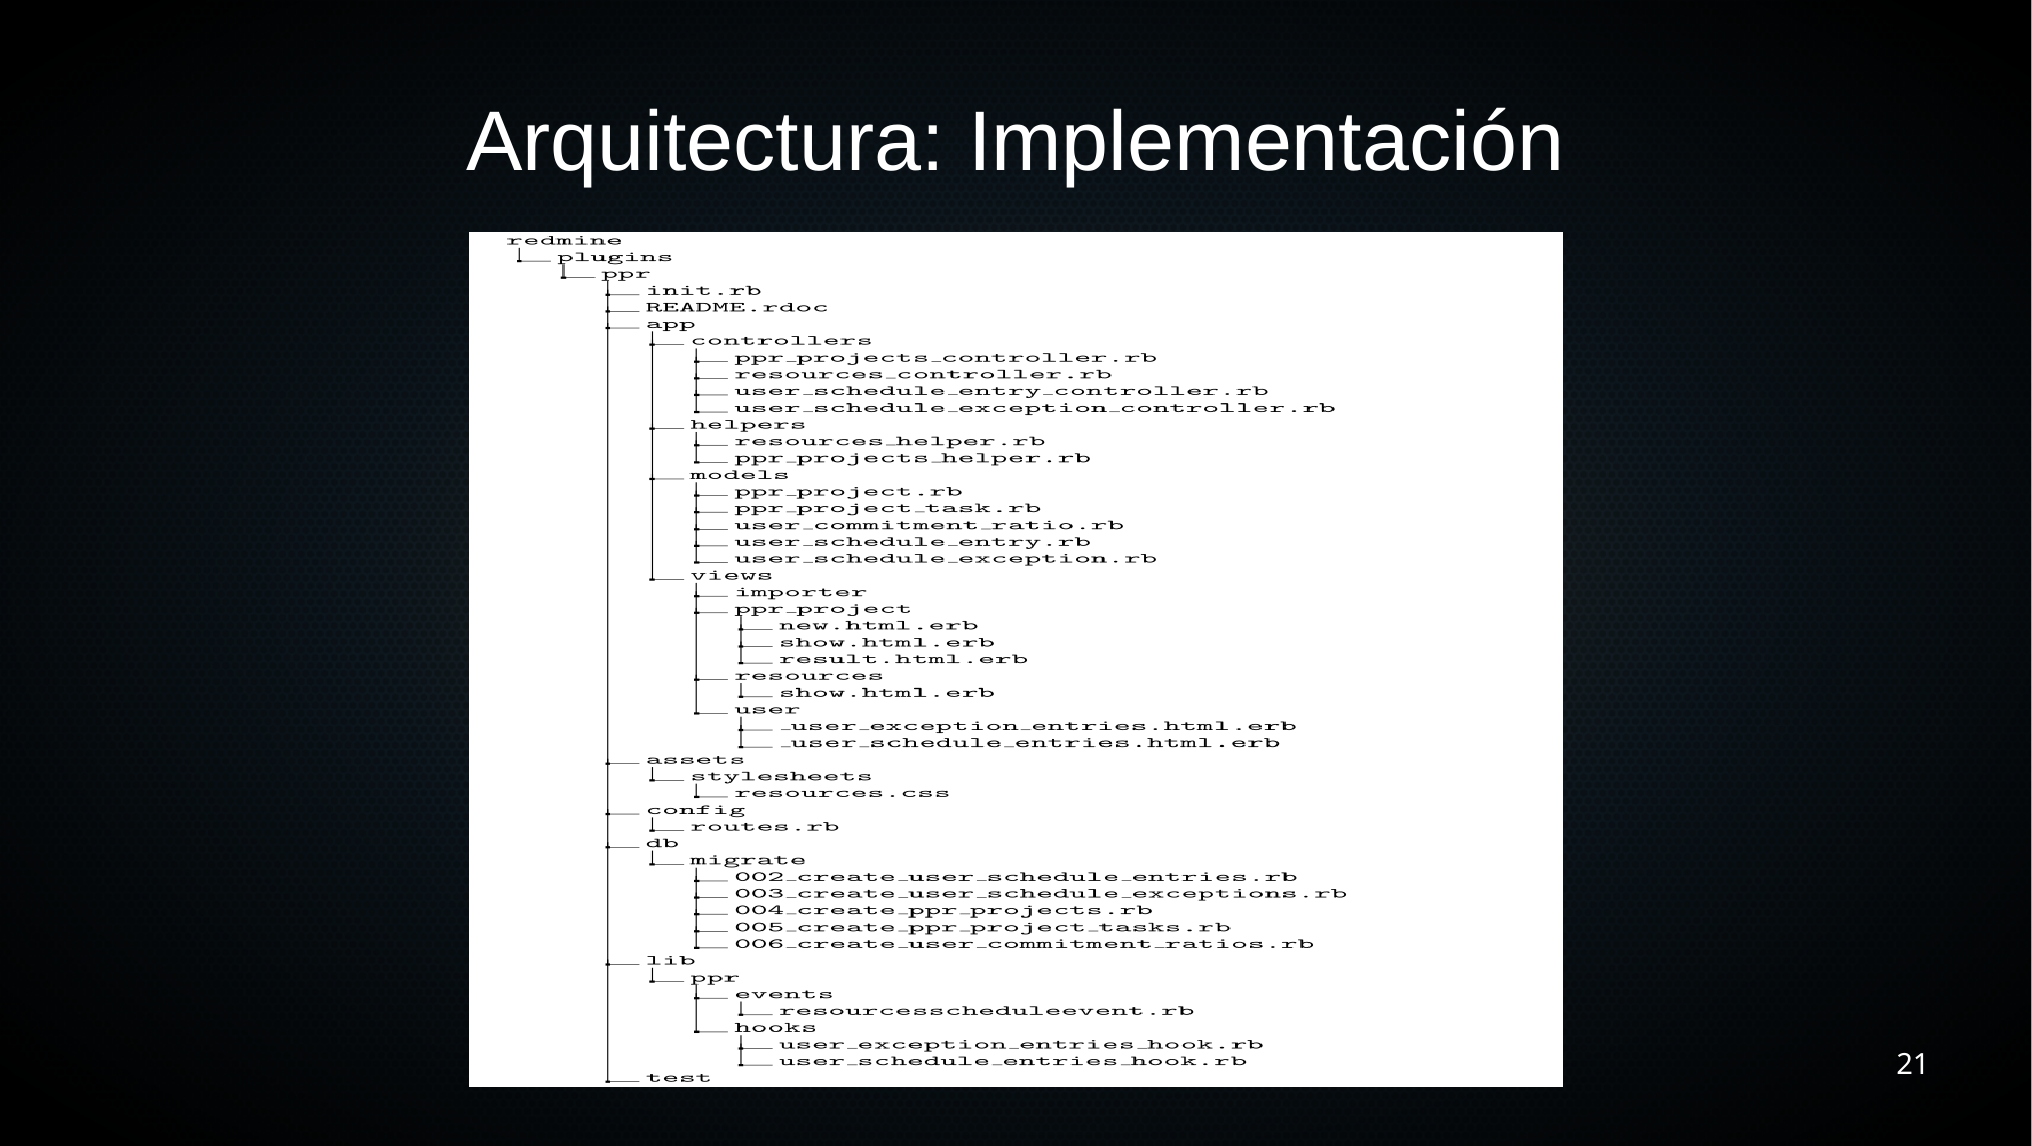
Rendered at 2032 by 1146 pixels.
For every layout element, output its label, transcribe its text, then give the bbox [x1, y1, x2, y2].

title Arquitectura: Implementación [101, 45, 1930, 237]
picture [0, 0, 2032, 1146]
